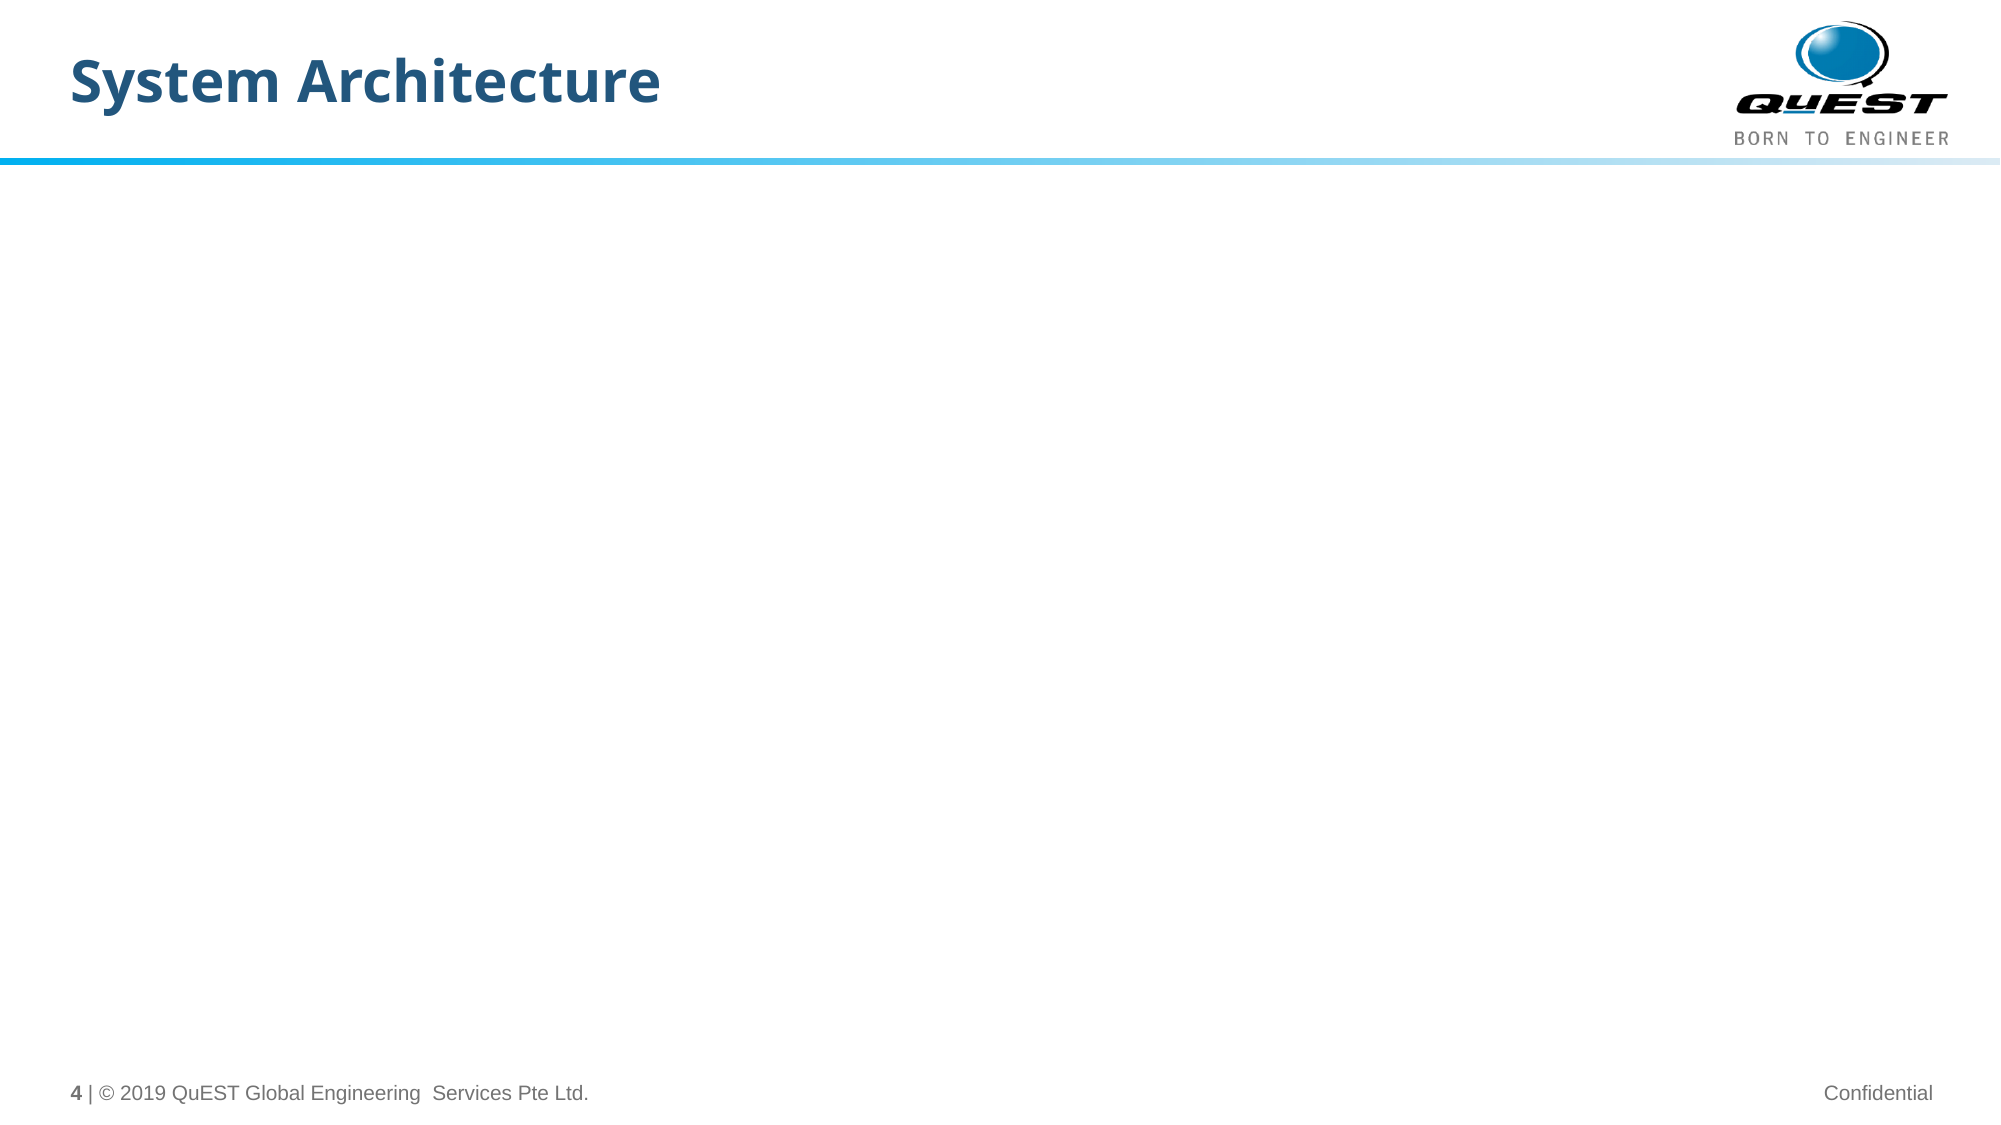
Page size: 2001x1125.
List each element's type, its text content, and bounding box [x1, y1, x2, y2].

title System Architecture [55, 19, 1781, 139]
picture [1735, 21, 1948, 145]
